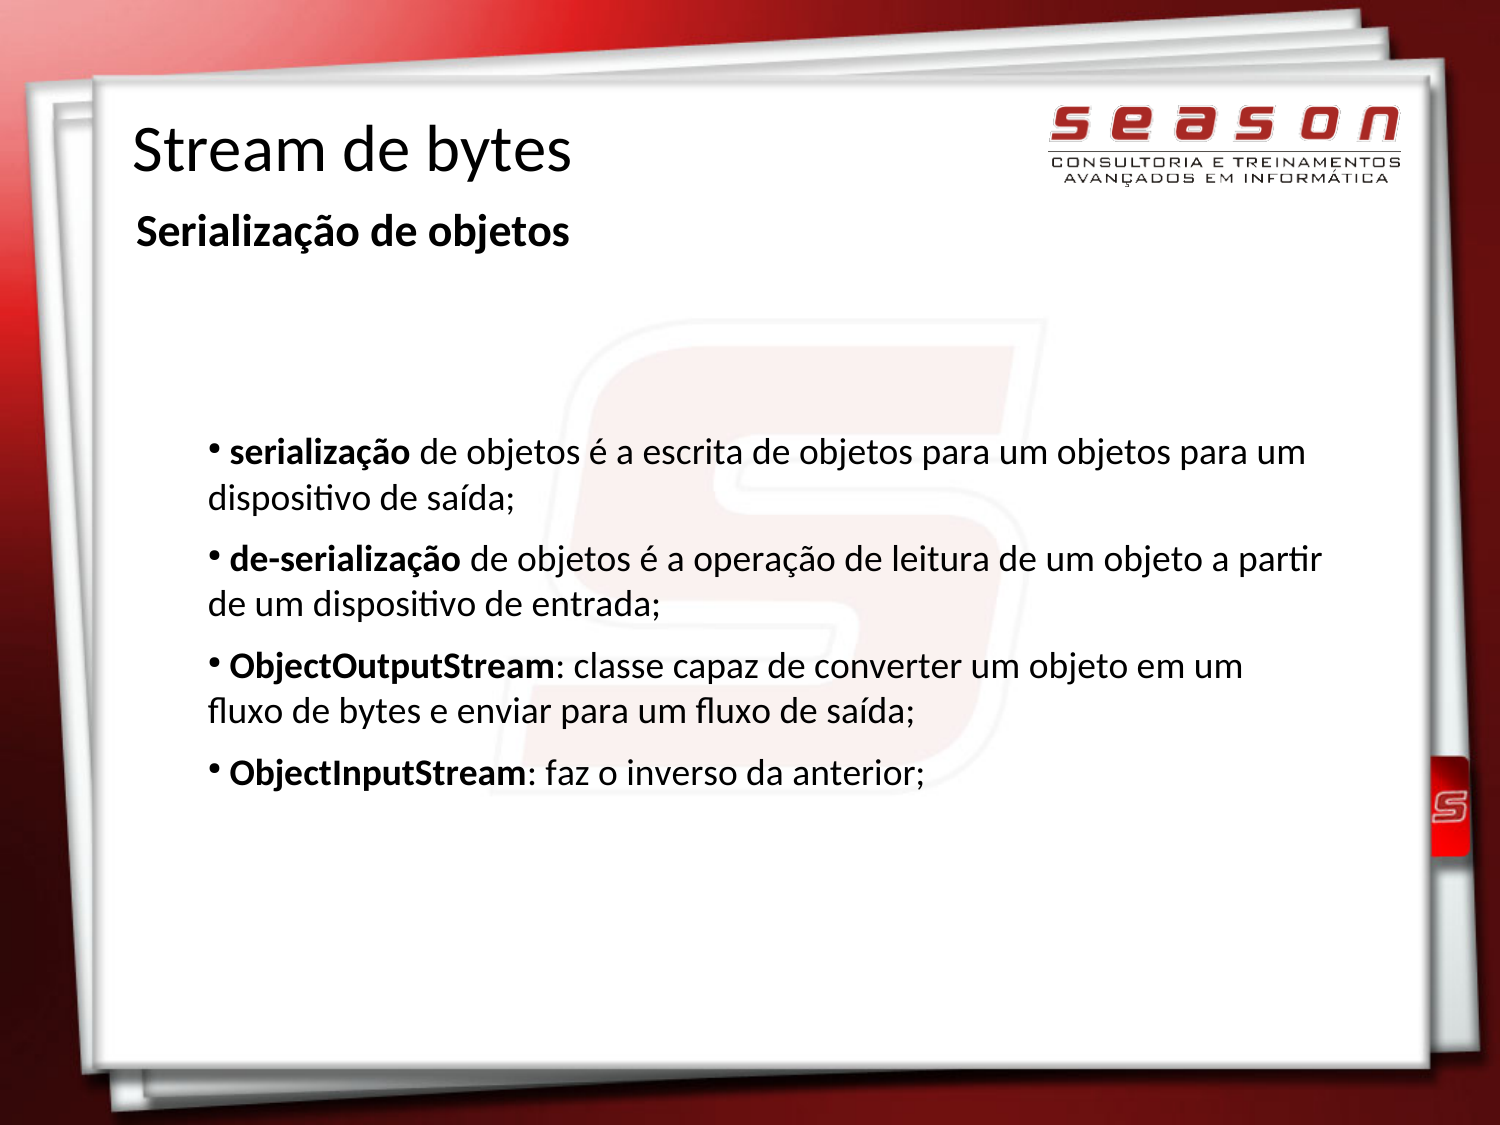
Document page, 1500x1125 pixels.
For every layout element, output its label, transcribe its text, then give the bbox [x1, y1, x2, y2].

text_box Serialização de objetos [119, 200, 1240, 256]
text_box serialização de objetos é a escrita de objetos para um objetos para um dispositivo de saída; de-serialização de objetos é a operação de leitura de um objeto a partir de um dispositivo de entrada; ObjectOutputStream: classe capaz de converter um objeto em um fluxo de bytes e enviar para um fluxo de saída; ObjectInputStream: faz o inverso da anterior; [207, 357, 1328, 863]
picture [0, 0, 1500, 1125]
title Stream de bytes [118, 33, 1394, 257]
